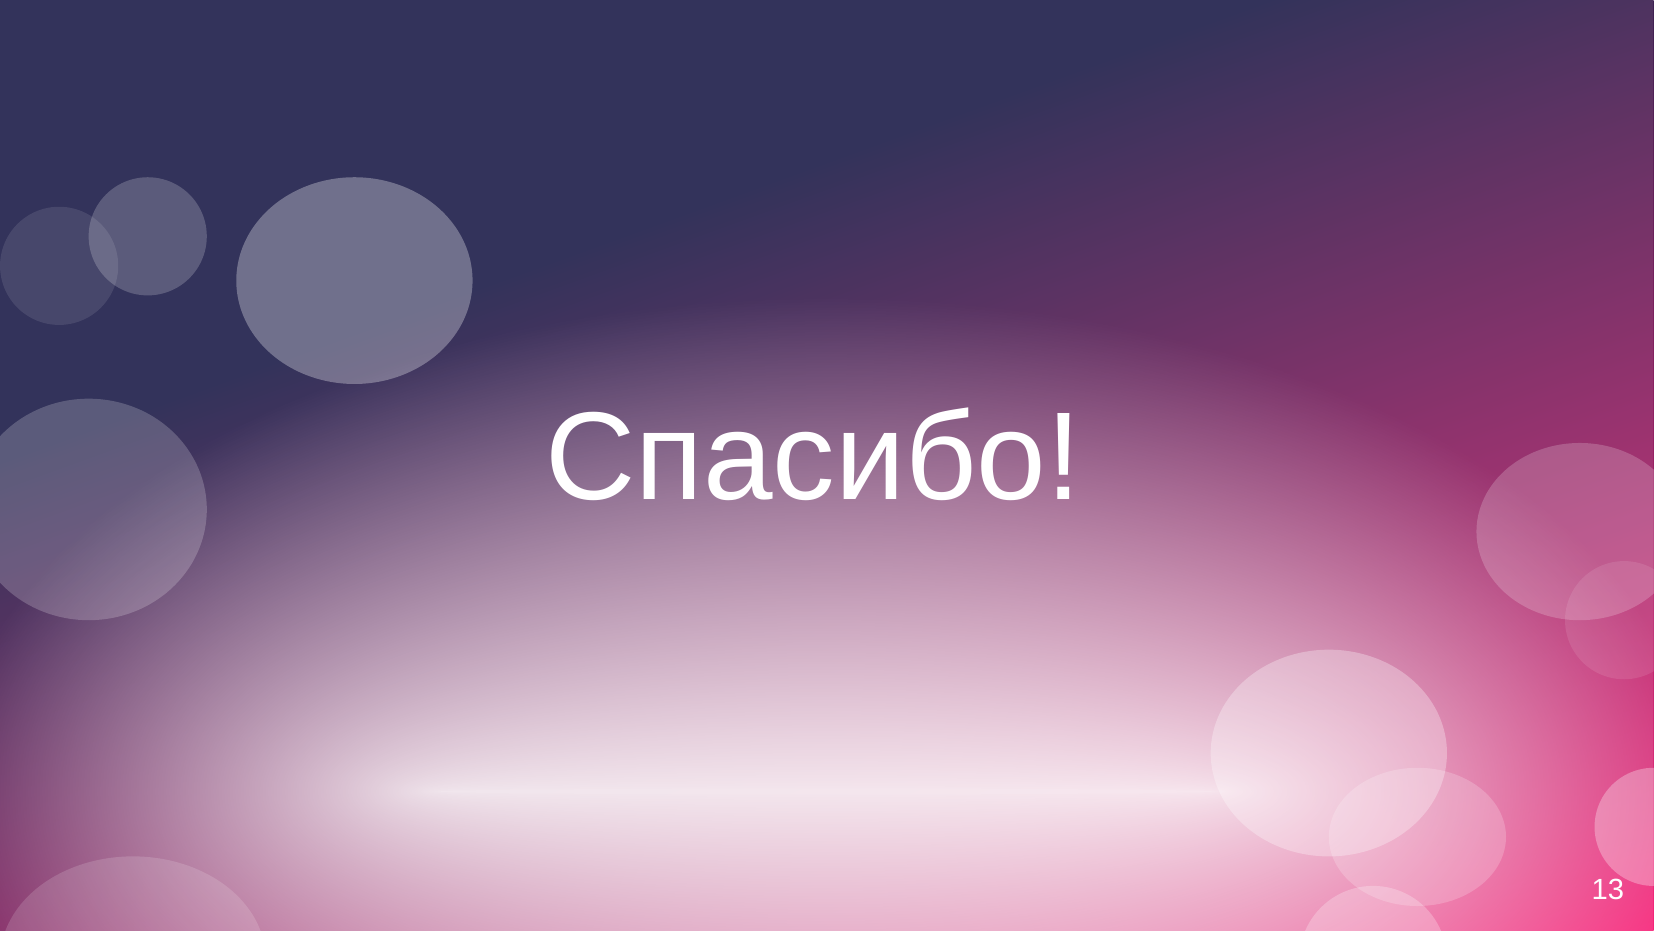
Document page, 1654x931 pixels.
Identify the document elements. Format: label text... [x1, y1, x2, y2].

title Спасибо! [75, 375, 1552, 538]
